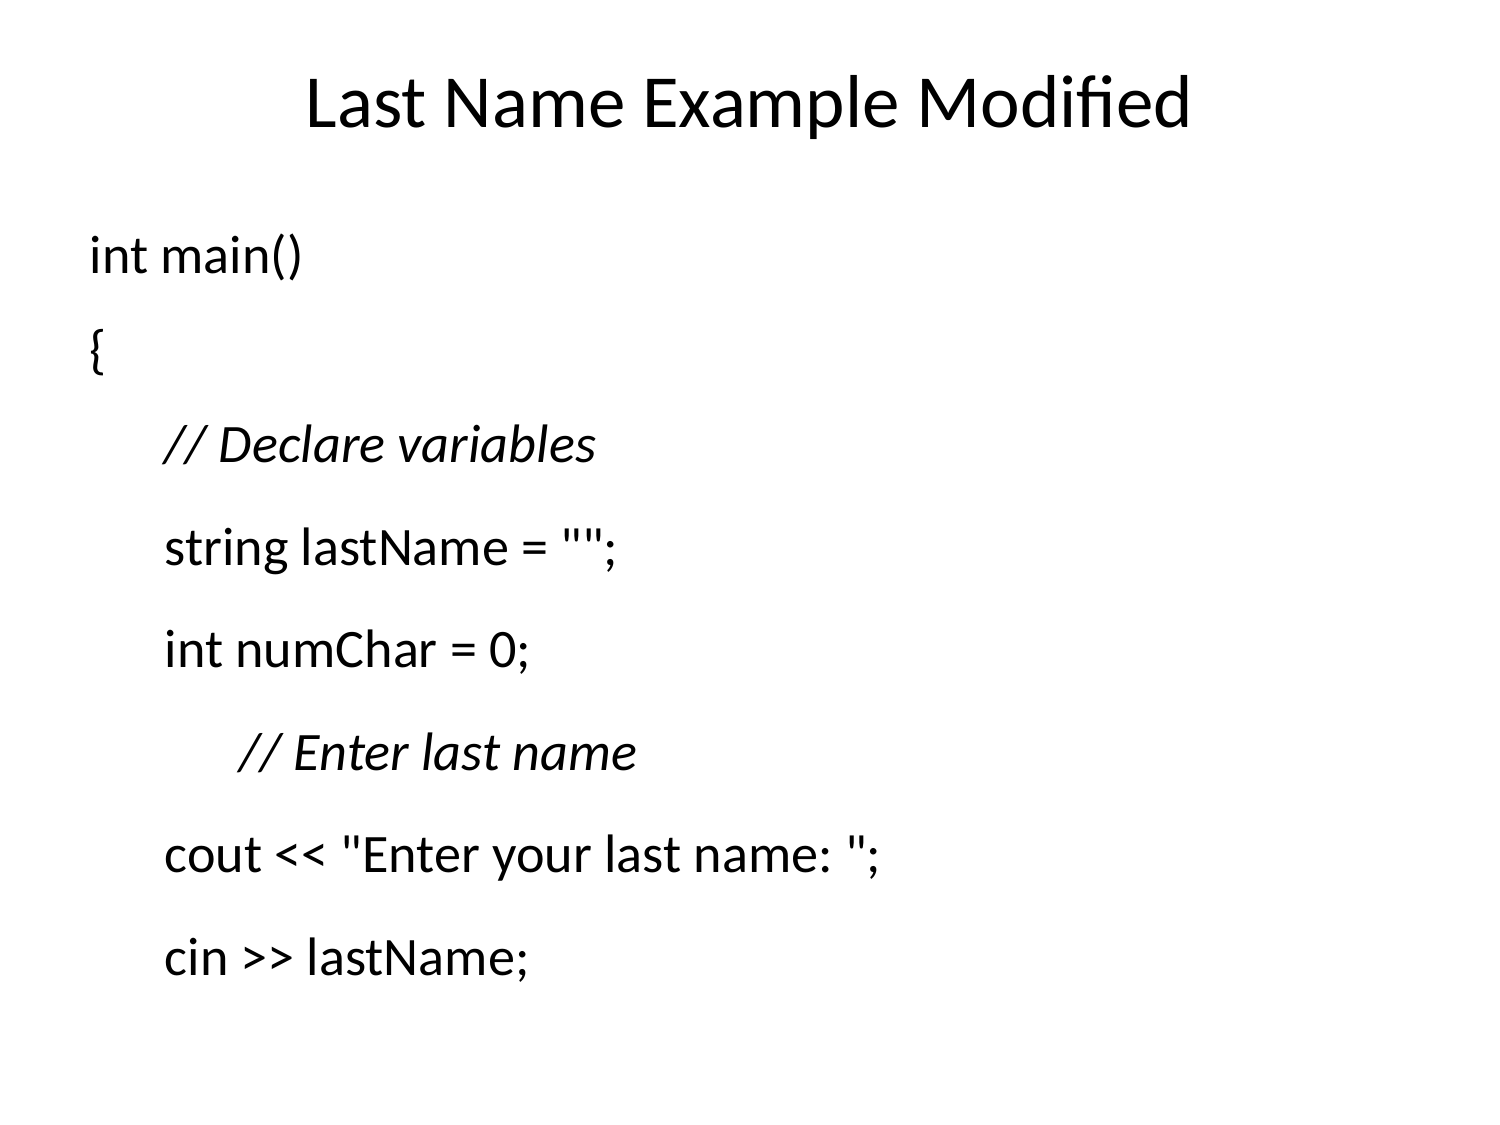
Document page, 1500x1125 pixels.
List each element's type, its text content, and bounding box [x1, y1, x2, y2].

list int main() { // Declare variables string lastName = ""; int numChar = 0; // Enter last name cout << "Enter your last name: "; cin >> lastName; [75, 212, 1425, 1005]
title Last Name Example Modified [75, 45, 1425, 212]
